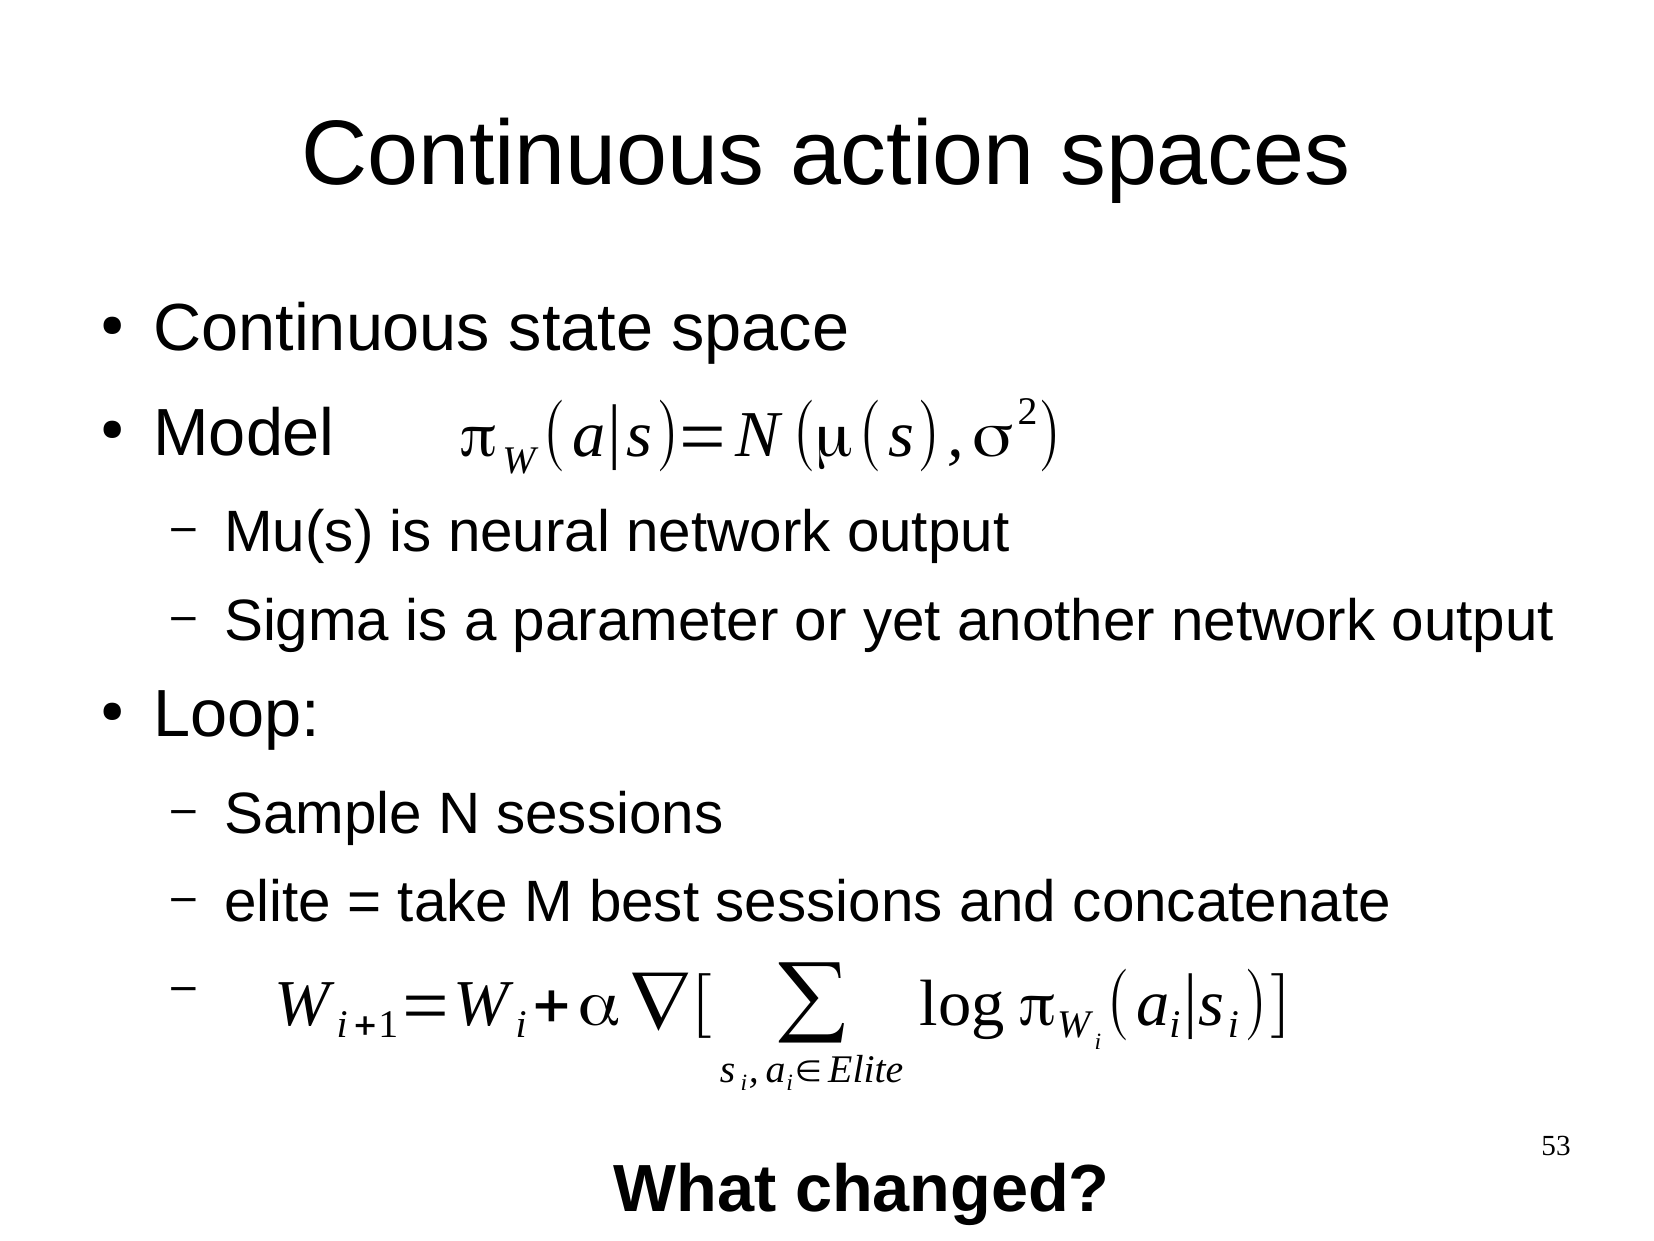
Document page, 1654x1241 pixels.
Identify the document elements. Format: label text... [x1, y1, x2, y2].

title Continuous action spaces [82, 49, 1571, 257]
list Continuous state space Model Mu(s) is neural network output Sigma is a parameter or yet another network output Loop: Sample N sessions elite = take M best sessions and concatenate What changed? [82, 290, 1571, 1241]
chart [444, 387, 1078, 480]
chart [257, 955, 1303, 1097]
